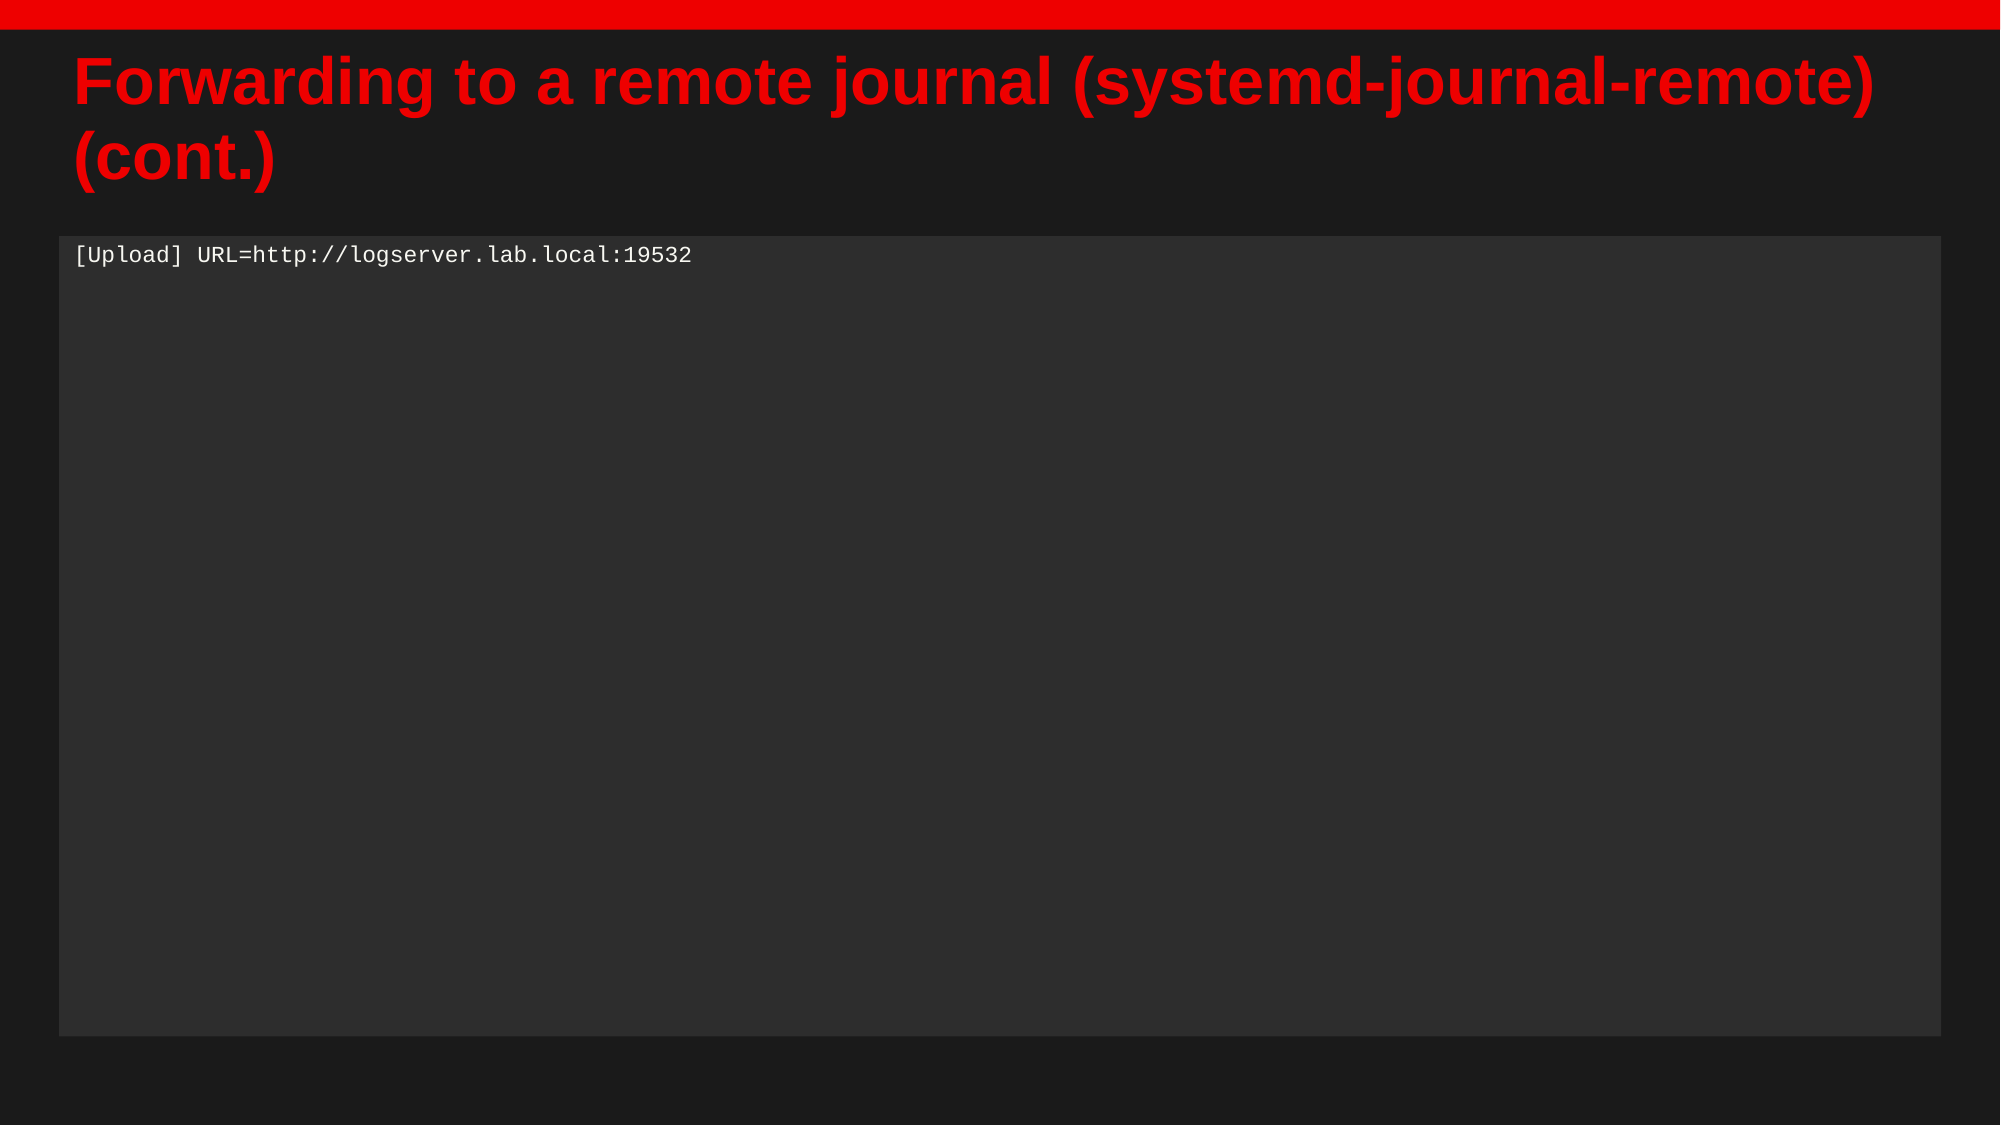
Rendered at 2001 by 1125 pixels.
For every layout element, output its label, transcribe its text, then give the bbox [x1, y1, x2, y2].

text_box [Upload] URL=http://logserver.lab.local:19532 [59, 236, 1942, 1037]
text_box [0, 0, 2001, 30]
text_box Forwarding to a remote journal (systemd-journal-remote) (cont.) [59, 36, 1942, 208]
